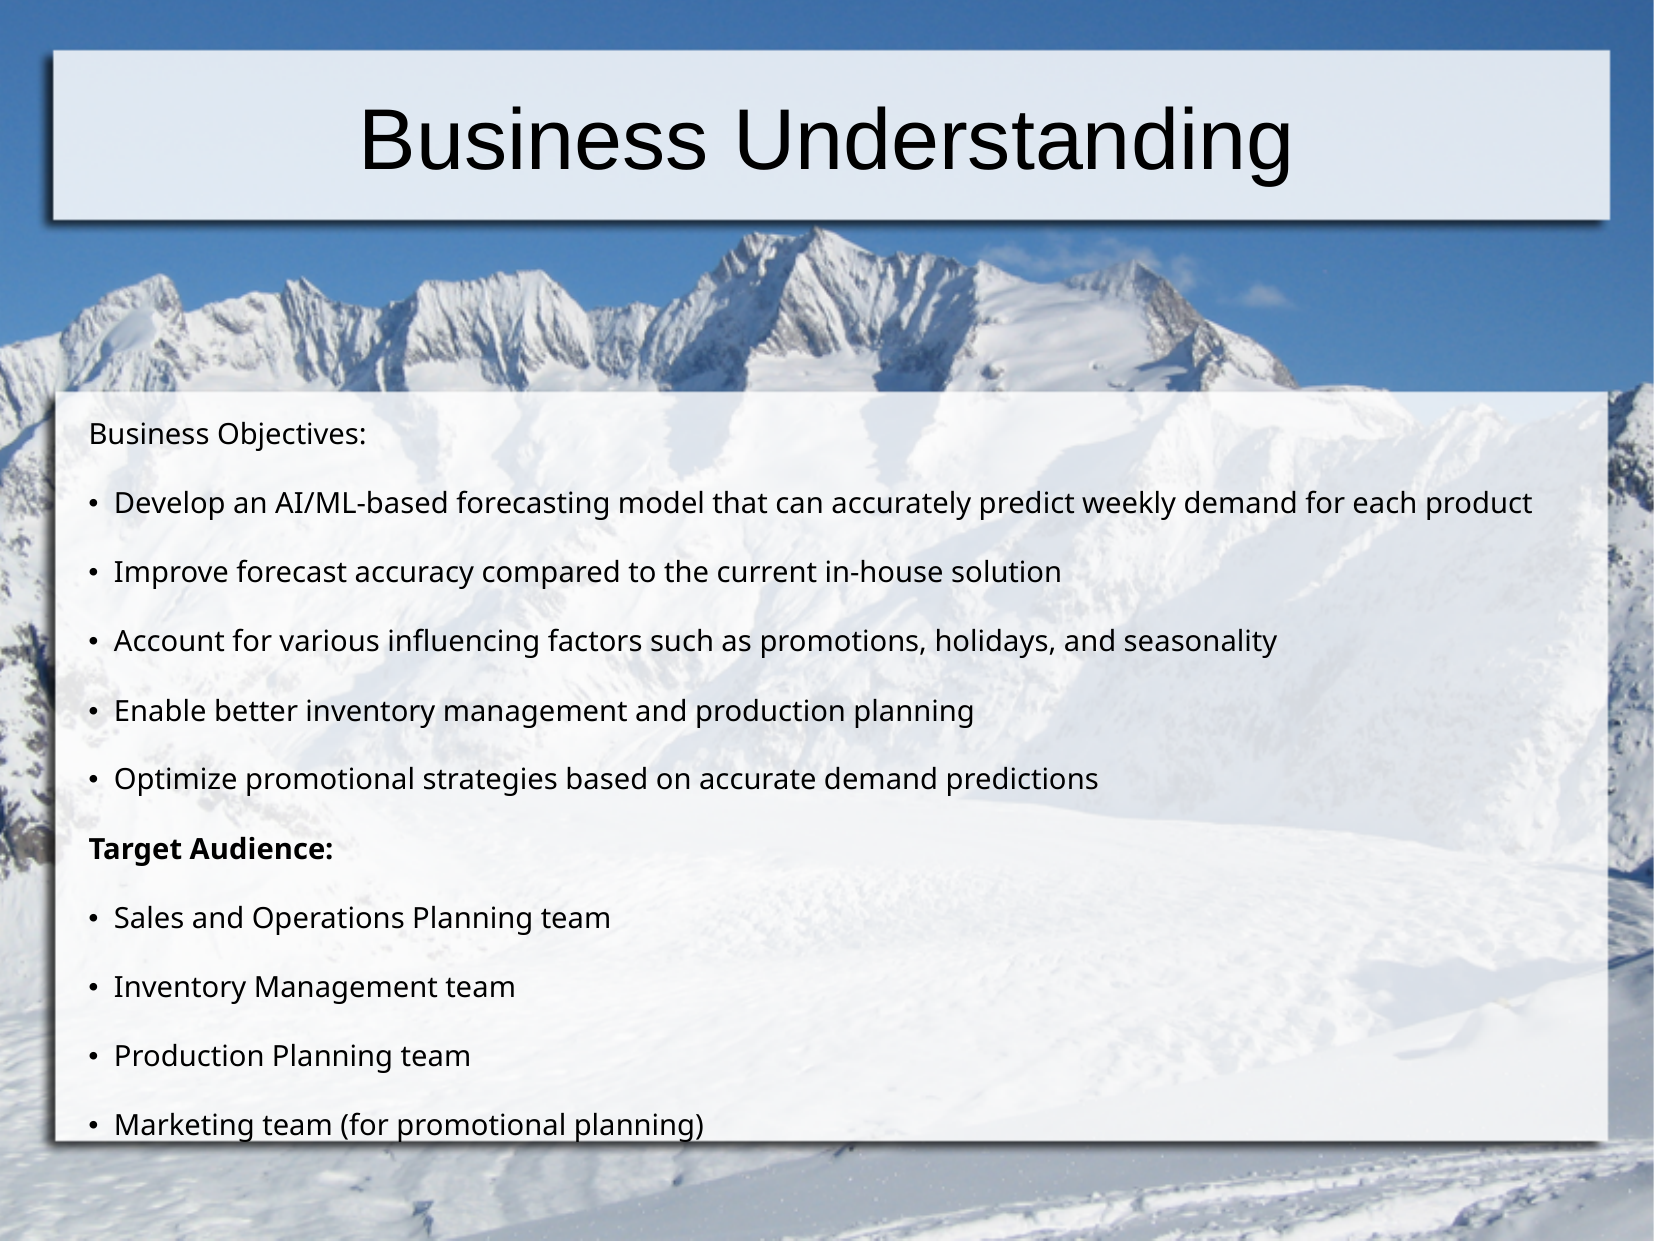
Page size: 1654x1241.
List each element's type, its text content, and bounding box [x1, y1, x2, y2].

list Business Objectives: • Develop an AI/ML-based forecasting model that can accurately predict weekly demand for each product • Improve forecast accuracy compared to the current in-house solution • Account for various influencing factors such as promotions, holidays, and seasonality • Enable better inventory management and production planning • Optimize promotional strategies based on accurate demand predictions Target Audience: • Sales and Operations Planning team • Inventory Management team • Production Planning team • Marketing team (for promotional planning) [88, 413, 1571, 1109]
picture [0, 0, 1654, 1241]
title Business Understanding [59, 61, 1595, 219]
